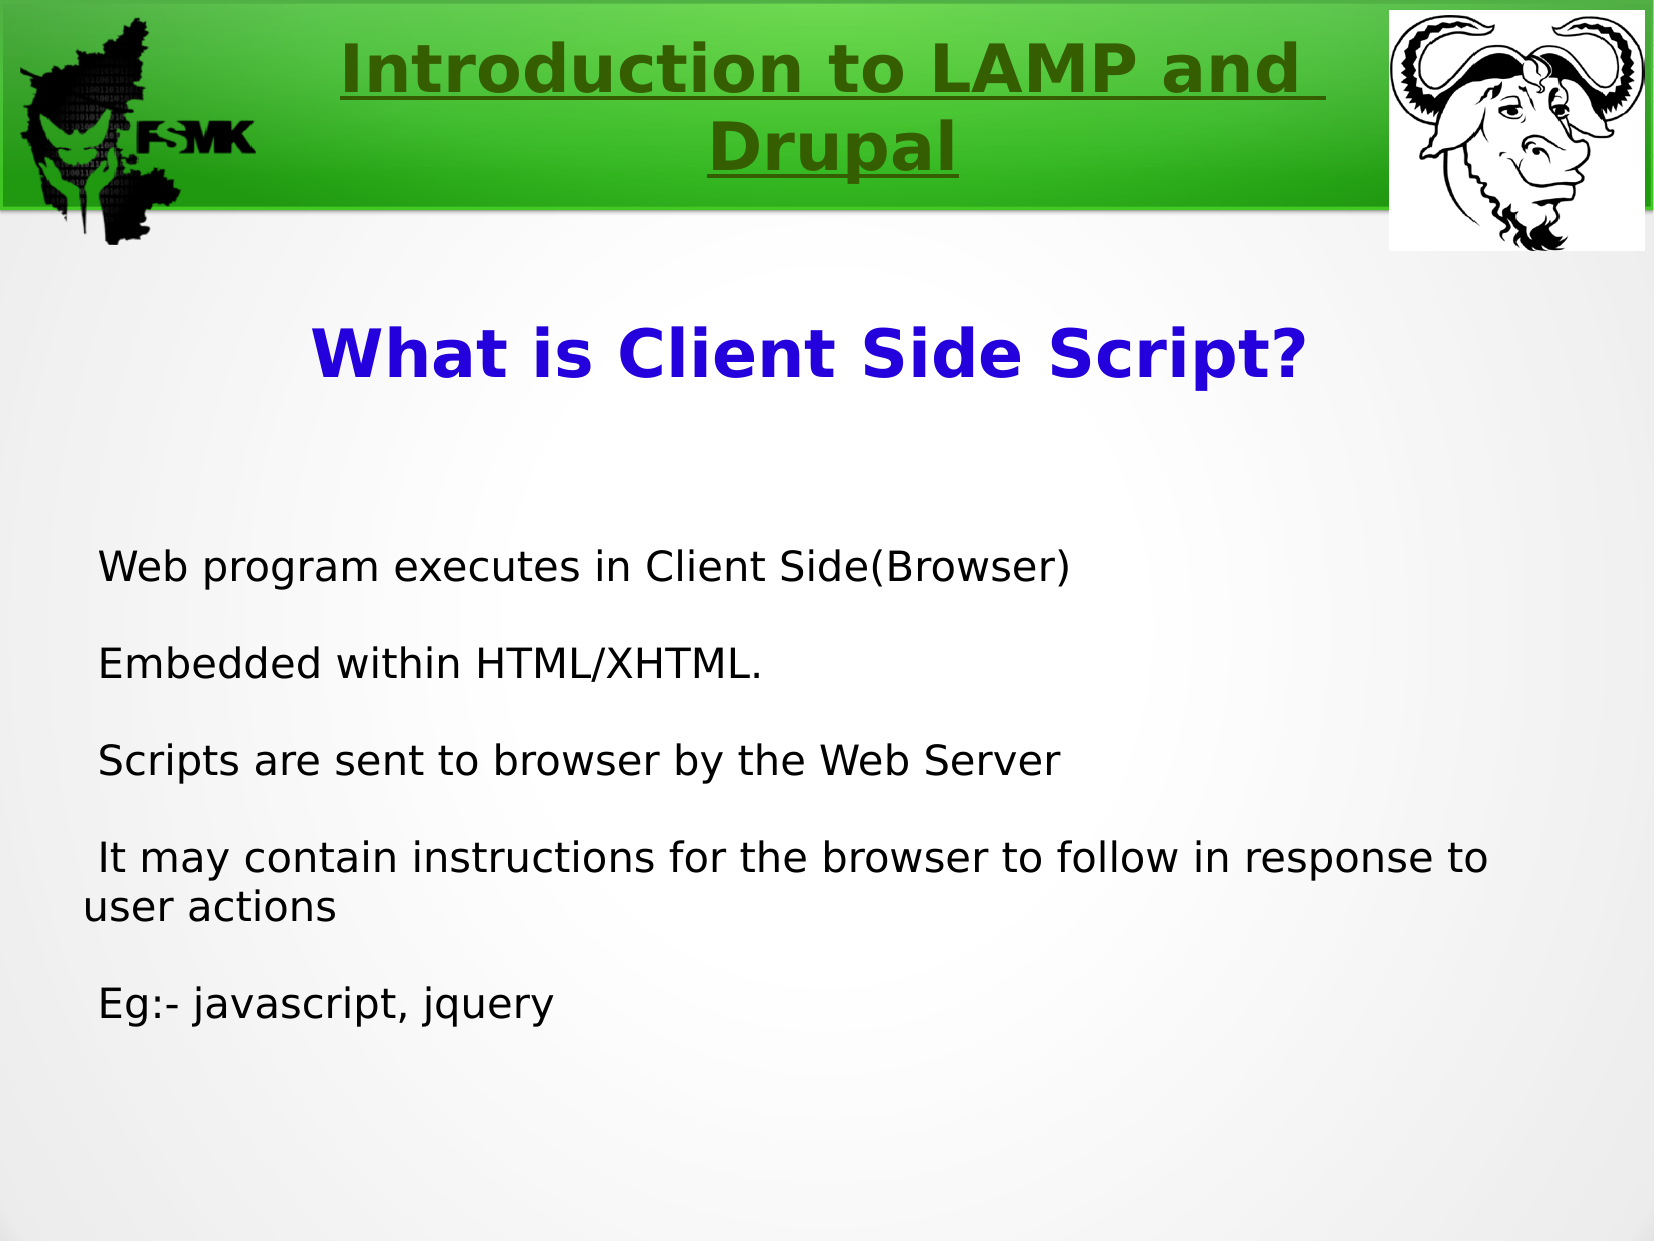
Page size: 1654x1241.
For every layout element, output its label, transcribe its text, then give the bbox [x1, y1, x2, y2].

title Introduction to LAMP and Drupal [274, 12, 1389, 204]
picture [1389, 10, 1645, 251]
text_box What is Client Side Script? Web program executes in Client Side(Browser) Embedded within HTML/XHTML. Scripts are sent to browser by the Web Server It may contain instructions for the browser to follow in response to user actions Eg:- javascript, jquery [82, 240, 1538, 1178]
picture [3, 2, 274, 259]
